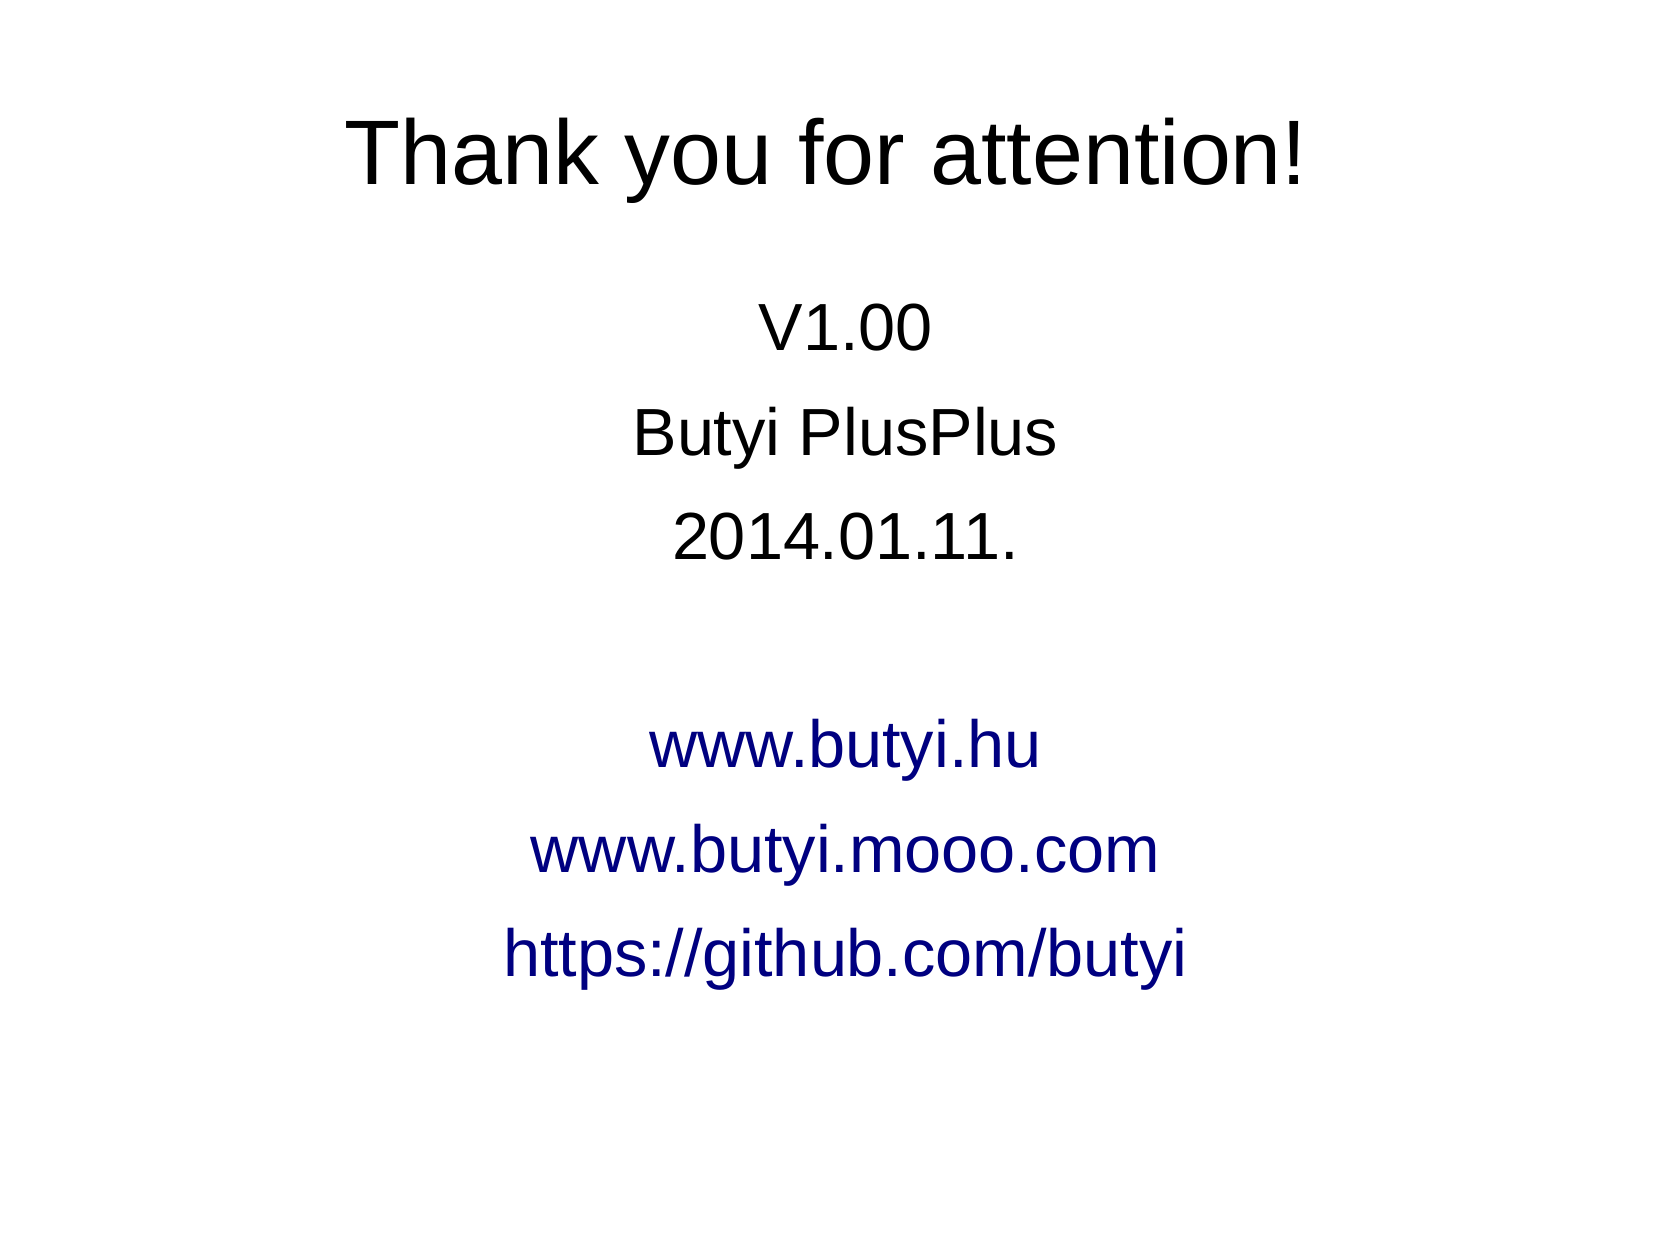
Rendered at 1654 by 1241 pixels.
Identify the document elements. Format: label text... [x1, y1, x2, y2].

list V1.00 Butyi PlusPlus 2014.01.11. www.butyi.hu www.butyi.mooo.com https://github.com/butyi [82, 290, 1538, 1010]
title Thank you for attention! [82, 49, 1571, 257]
